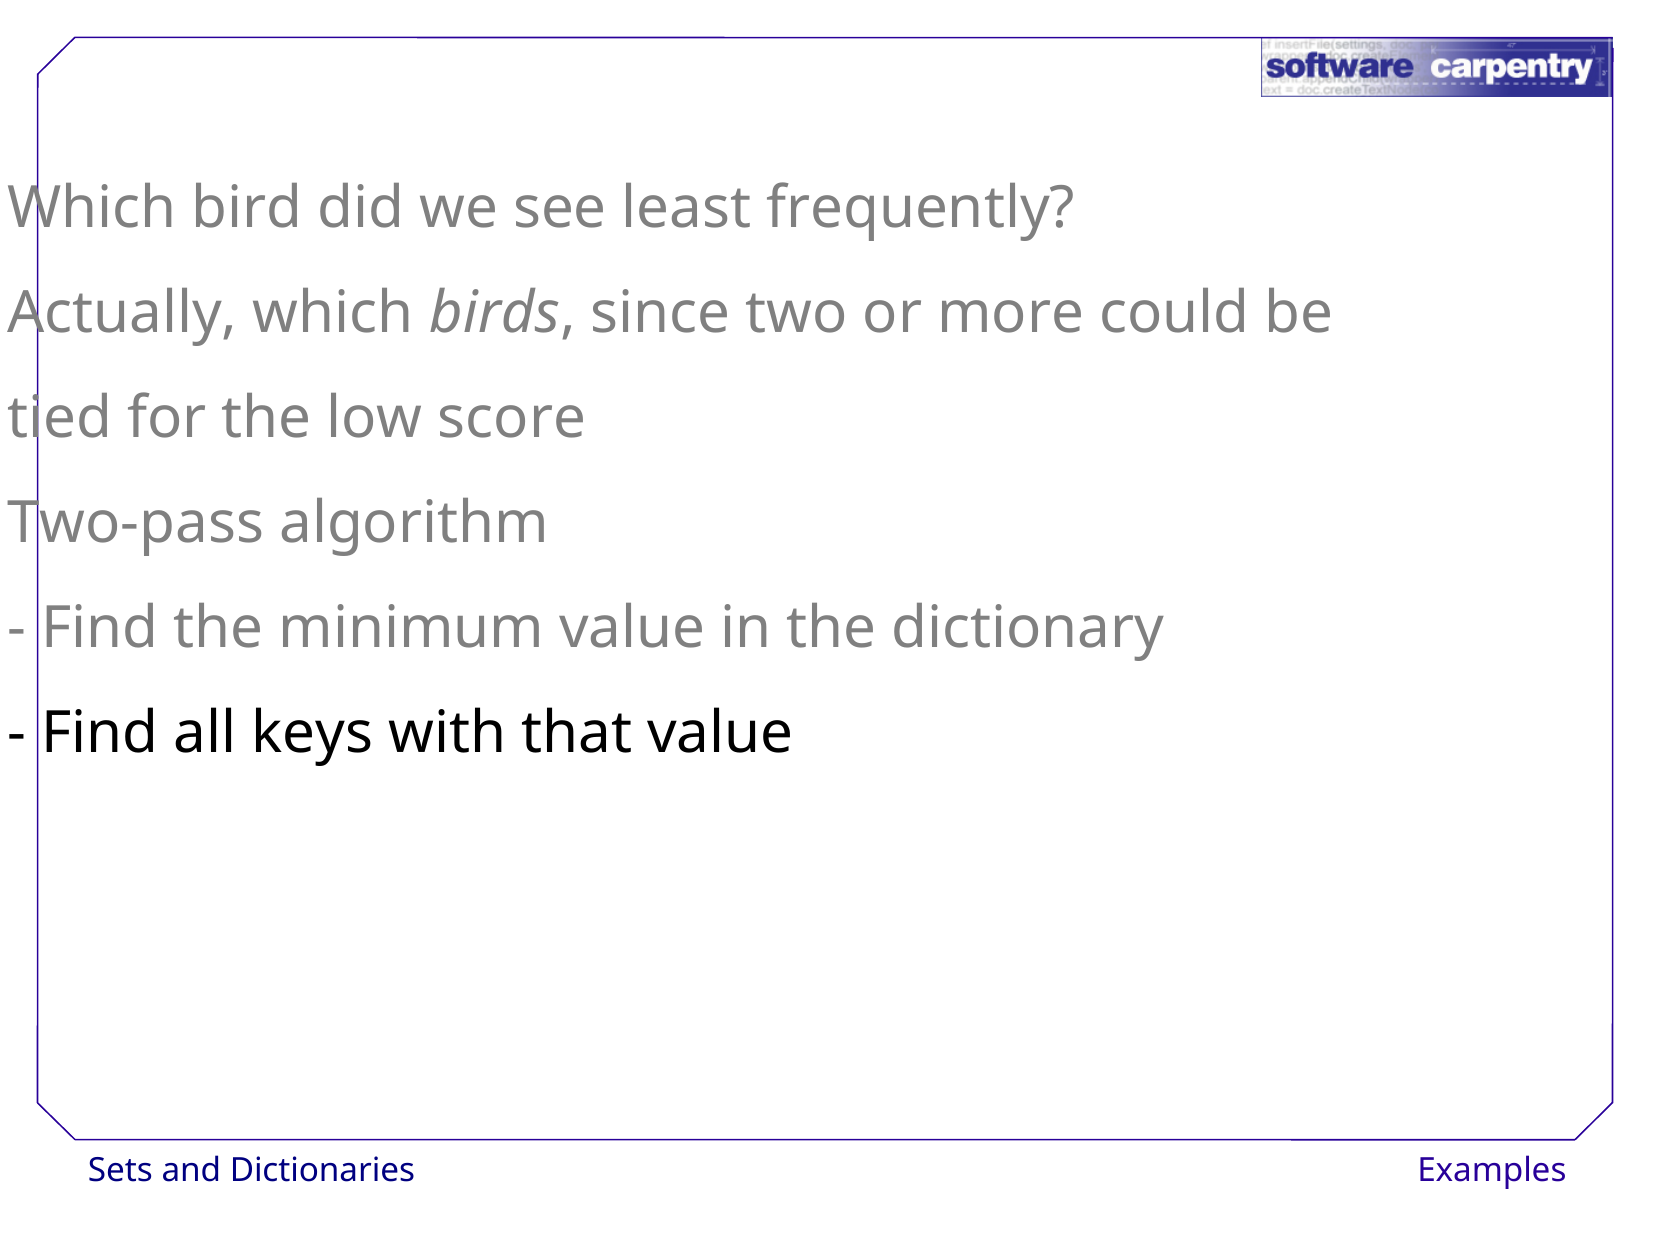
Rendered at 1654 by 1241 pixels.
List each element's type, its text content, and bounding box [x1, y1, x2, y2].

text_box Which bird did we see least frequently? Actually, which birds, since two or more could be tied for the low score Two-pass algorithm - Find the minimum value in the dictionary - Find all keys with that value [0, 126, 1498, 772]
picture [1261, 39, 1613, 97]
